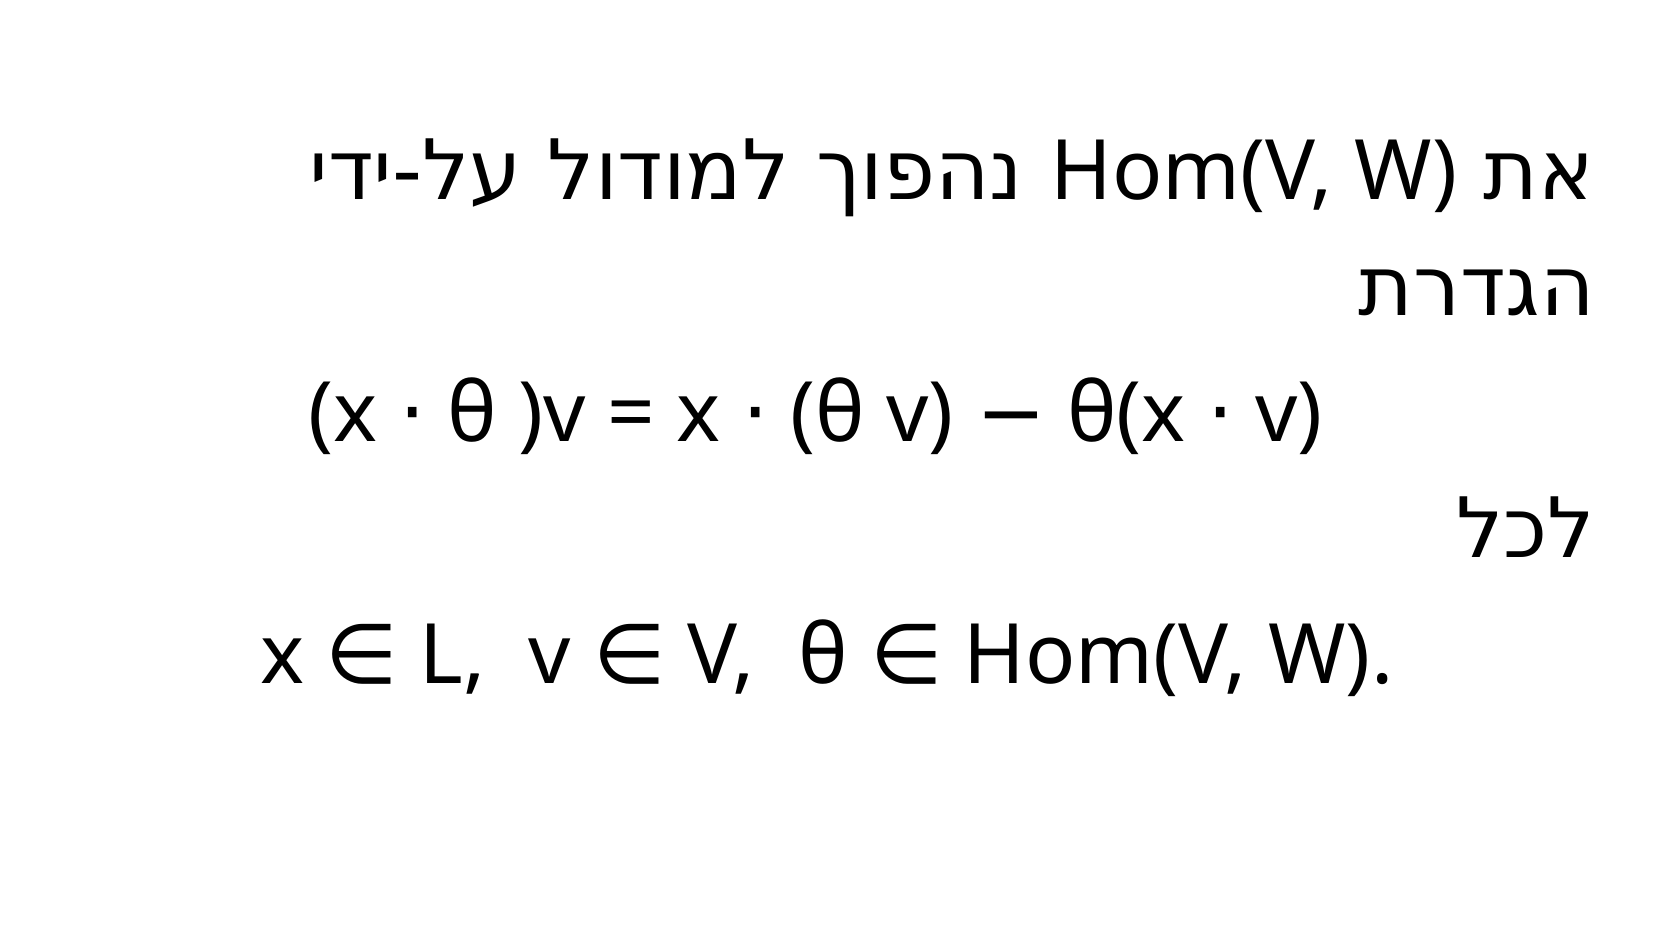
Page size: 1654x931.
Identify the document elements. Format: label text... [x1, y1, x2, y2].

subtitle את Hom(V, W) נהפוך למודול על-ידי הגדרת (x ⋅ θ )v = x ⋅ (θ v) − θ(x ⋅ v) לכל x ∈ L, v ∈ V, θ ∈ Hom(V, W). [59, 45, 1595, 886]
